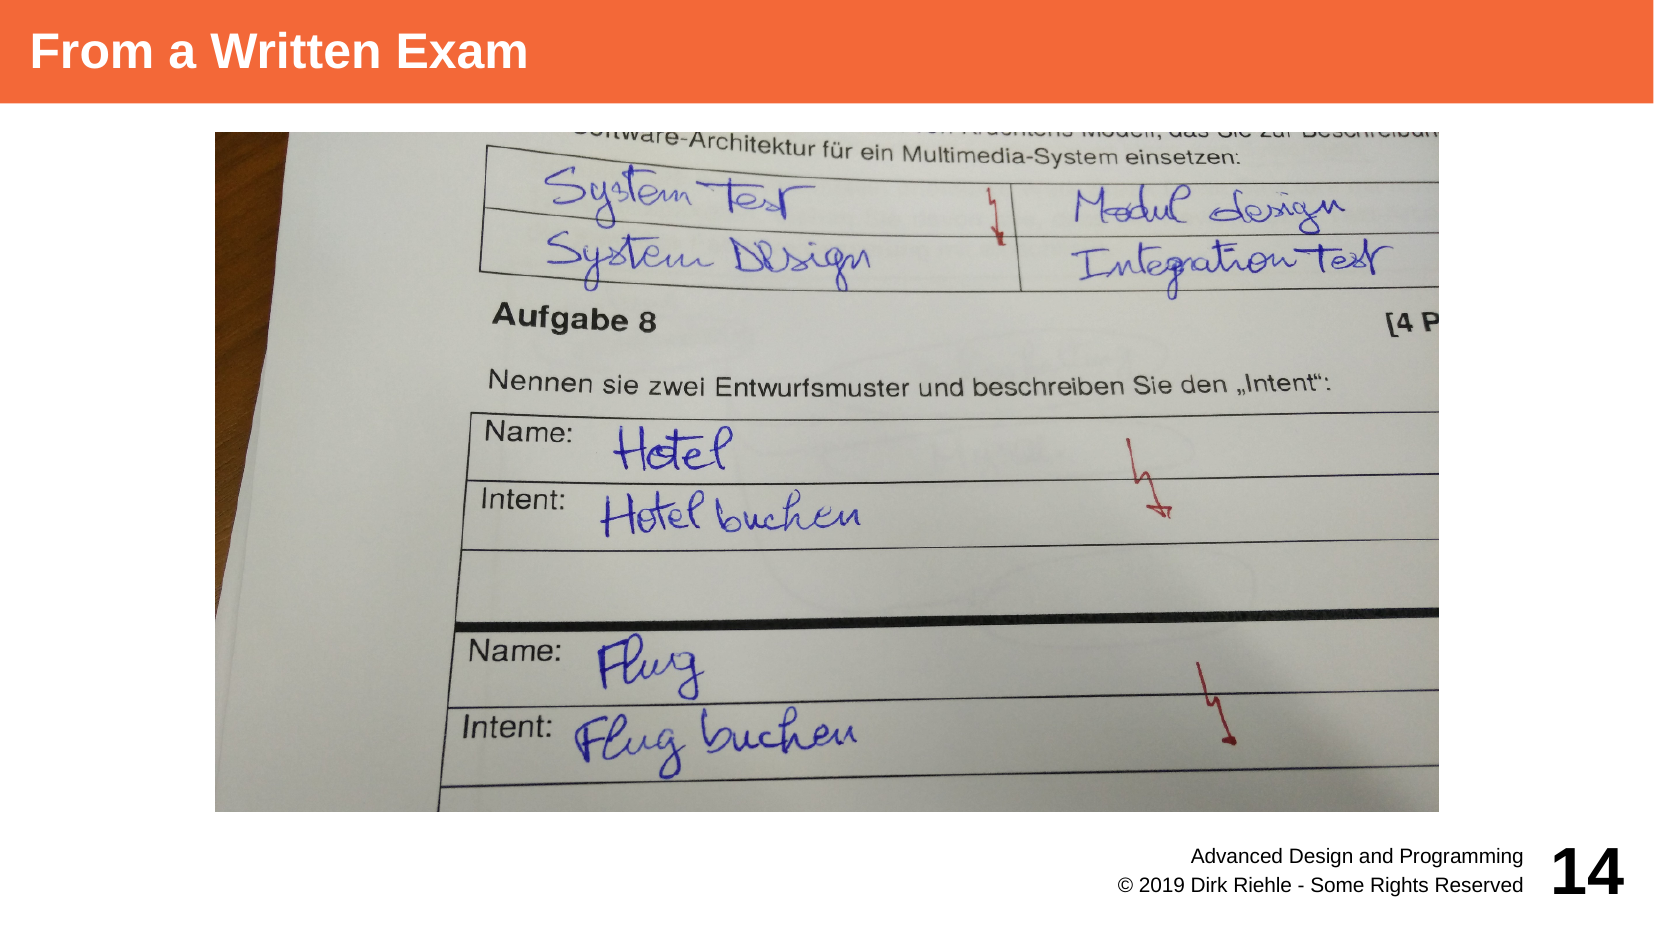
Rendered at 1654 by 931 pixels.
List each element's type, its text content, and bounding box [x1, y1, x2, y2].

title From a Written Exam [0, 0, 1654, 104]
picture [215, 132, 1439, 813]
